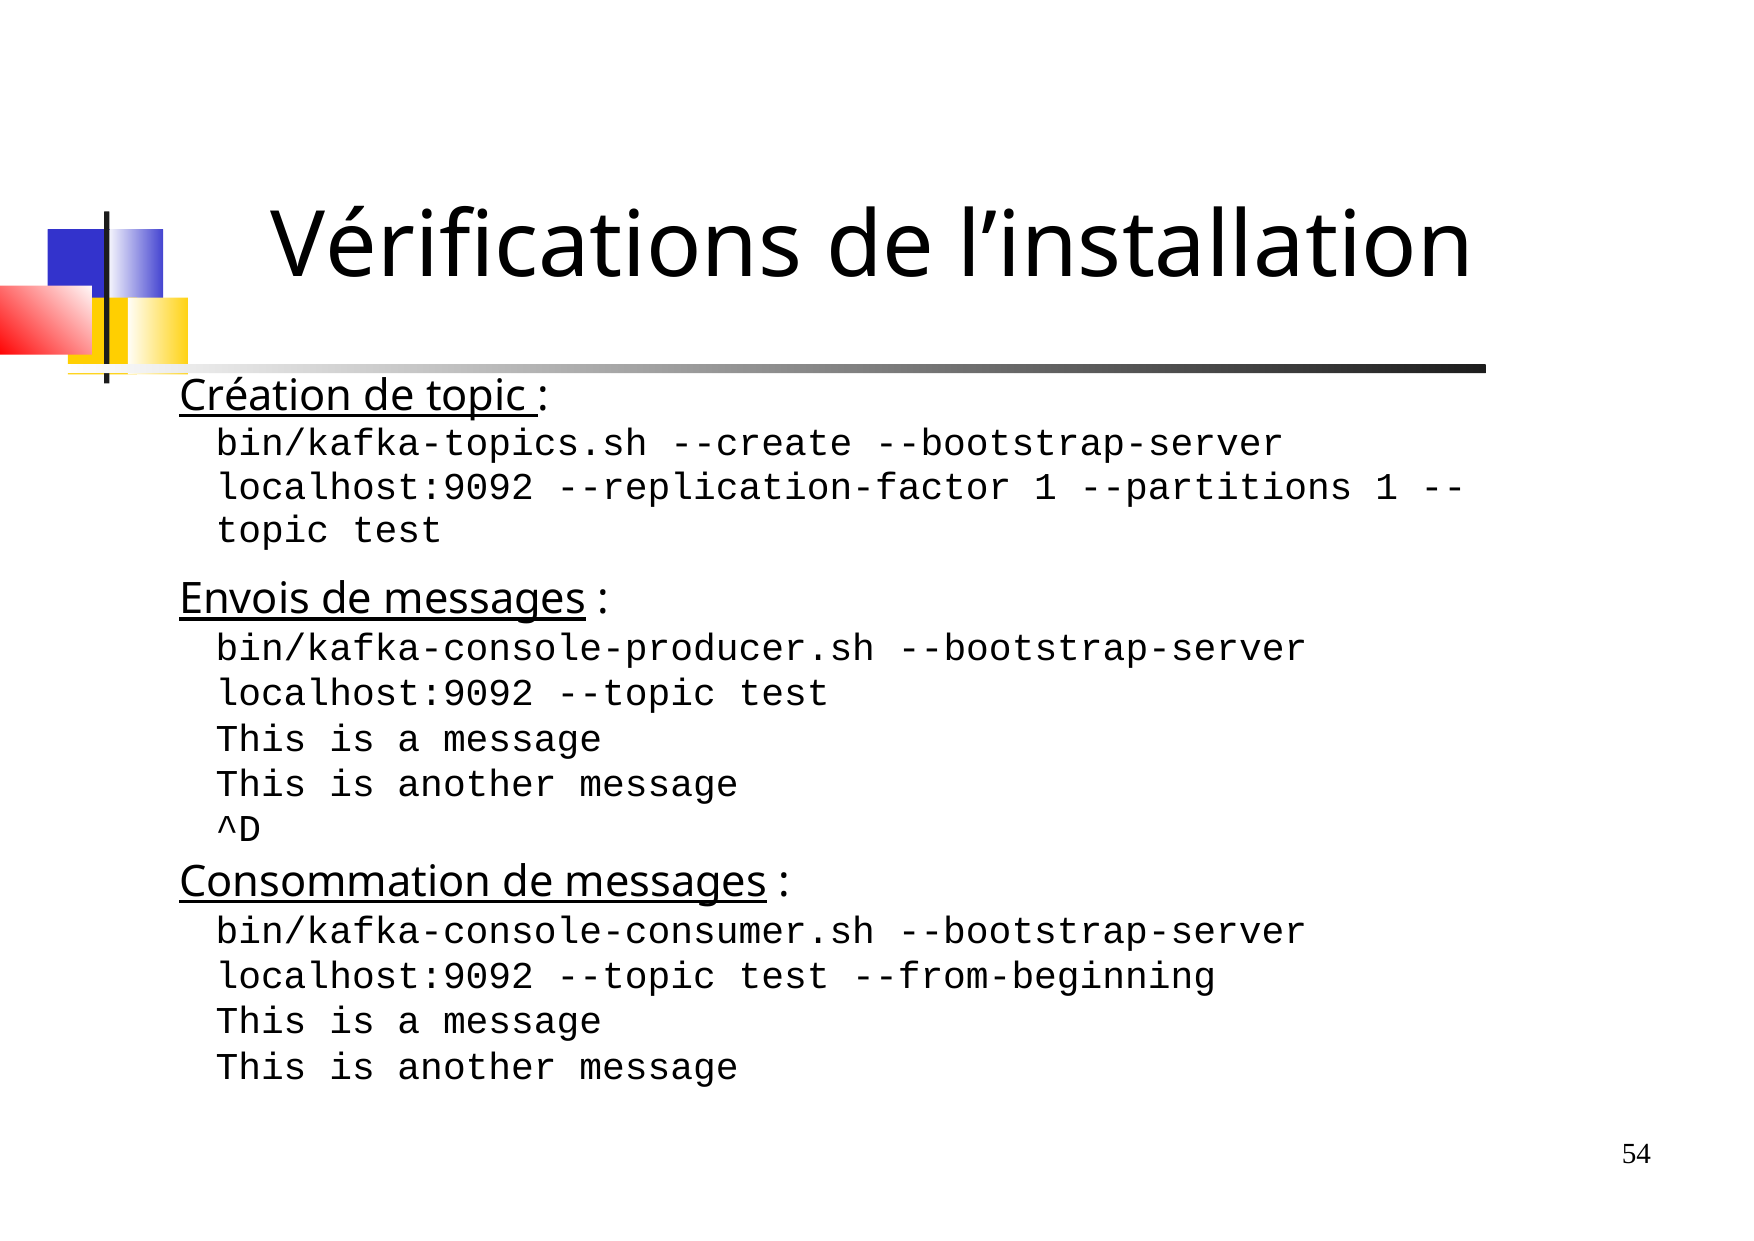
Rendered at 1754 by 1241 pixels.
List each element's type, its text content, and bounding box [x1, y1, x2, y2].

list Création de topic : bin/kafka-topics.sh --create --bootstrap-server localhost:9092 --replication-factor 1 --partitions 1 --topic test Envois de messages : bin/kafka-console-producer.sh --bootstrap-server localhost:9092 --topic test This is a message This is another message ^D Consommation de messages : bin/kafka-console-consumer.sh --bootstrap-server localhost:9092 --topic test --from-beginning This is a message This is another message [179, 371, 1567, 1091]
title Vérifications de l’installation [179, 139, 1567, 351]
